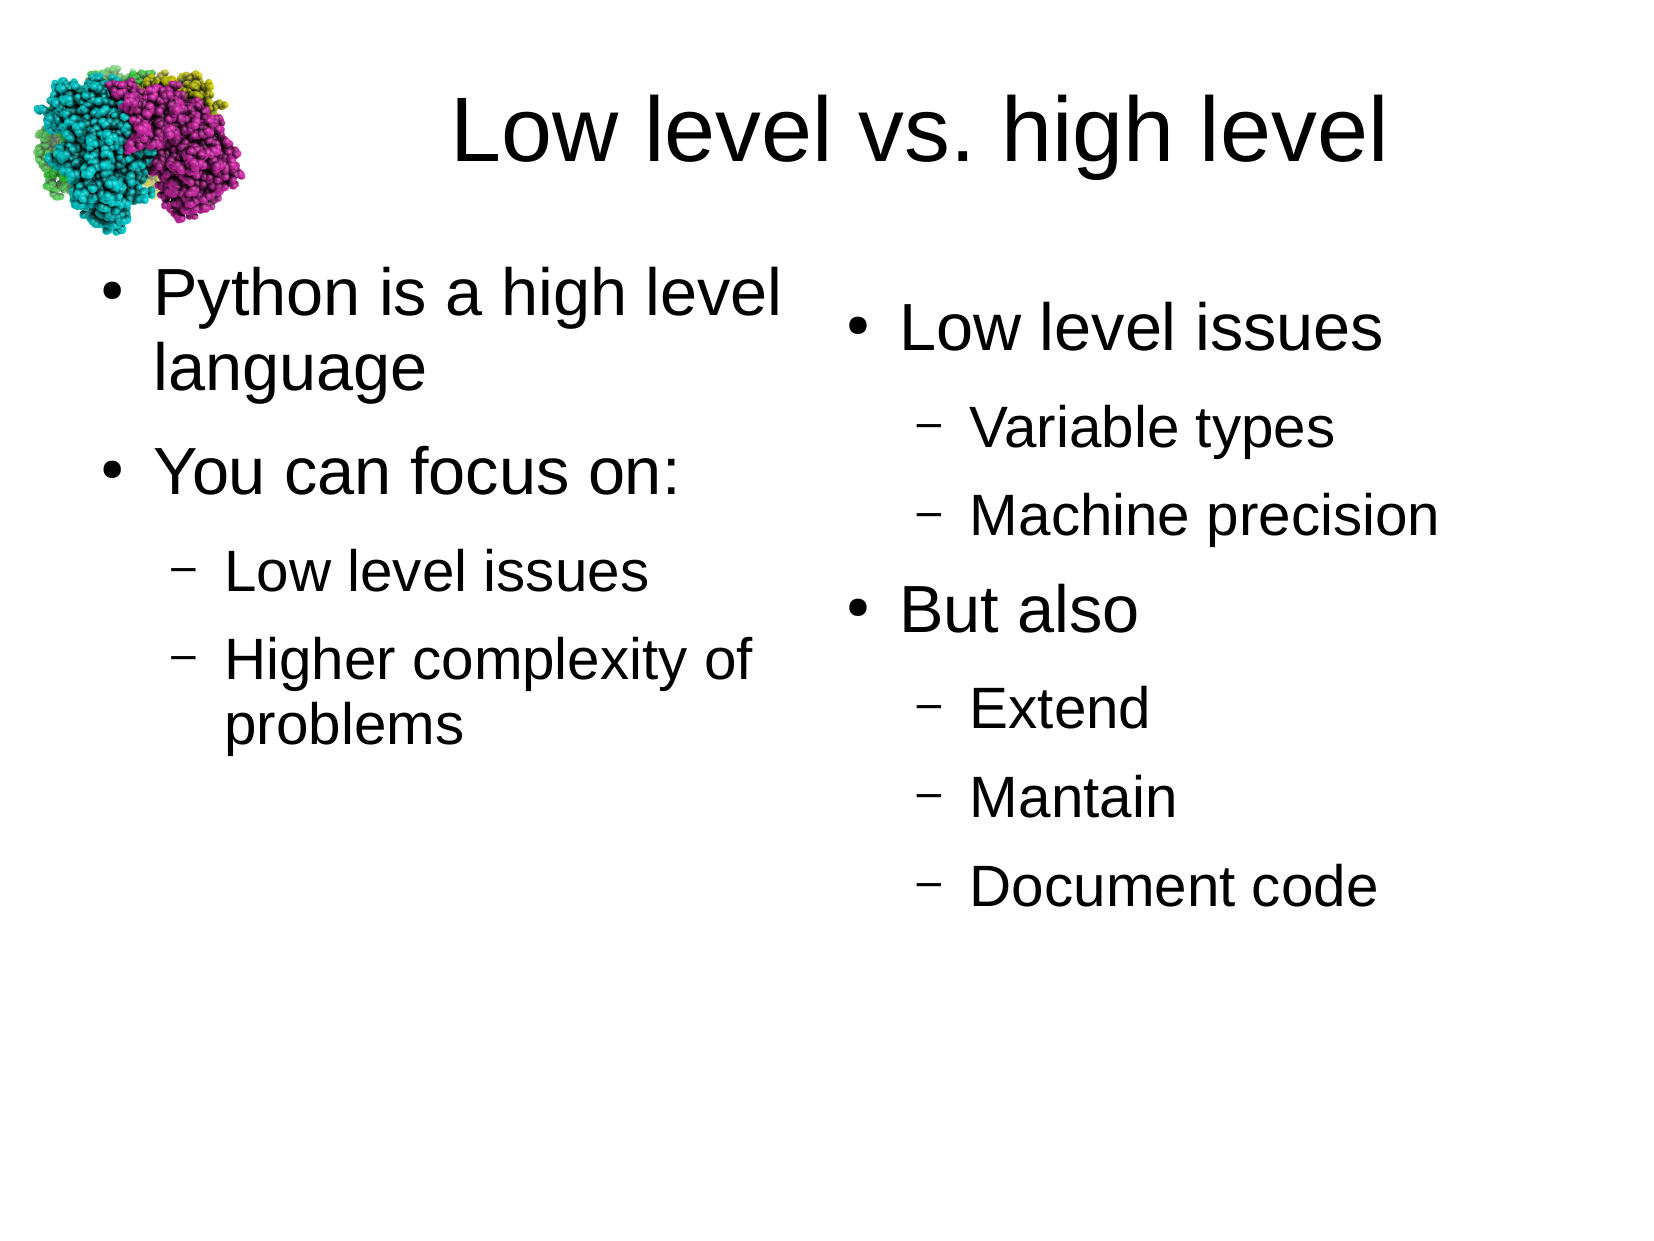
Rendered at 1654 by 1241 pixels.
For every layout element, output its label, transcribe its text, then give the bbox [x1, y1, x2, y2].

title Low level vs. high level [270, 25, 1571, 233]
list Low level issues Variable types Machine precision But also Extend Mantain Document code [828, 290, 1539, 1141]
list Python is a high level language You can focus on: Low level issues Higher complexity of problems [82, 255, 793, 1036]
picture [27, 59, 253, 240]
